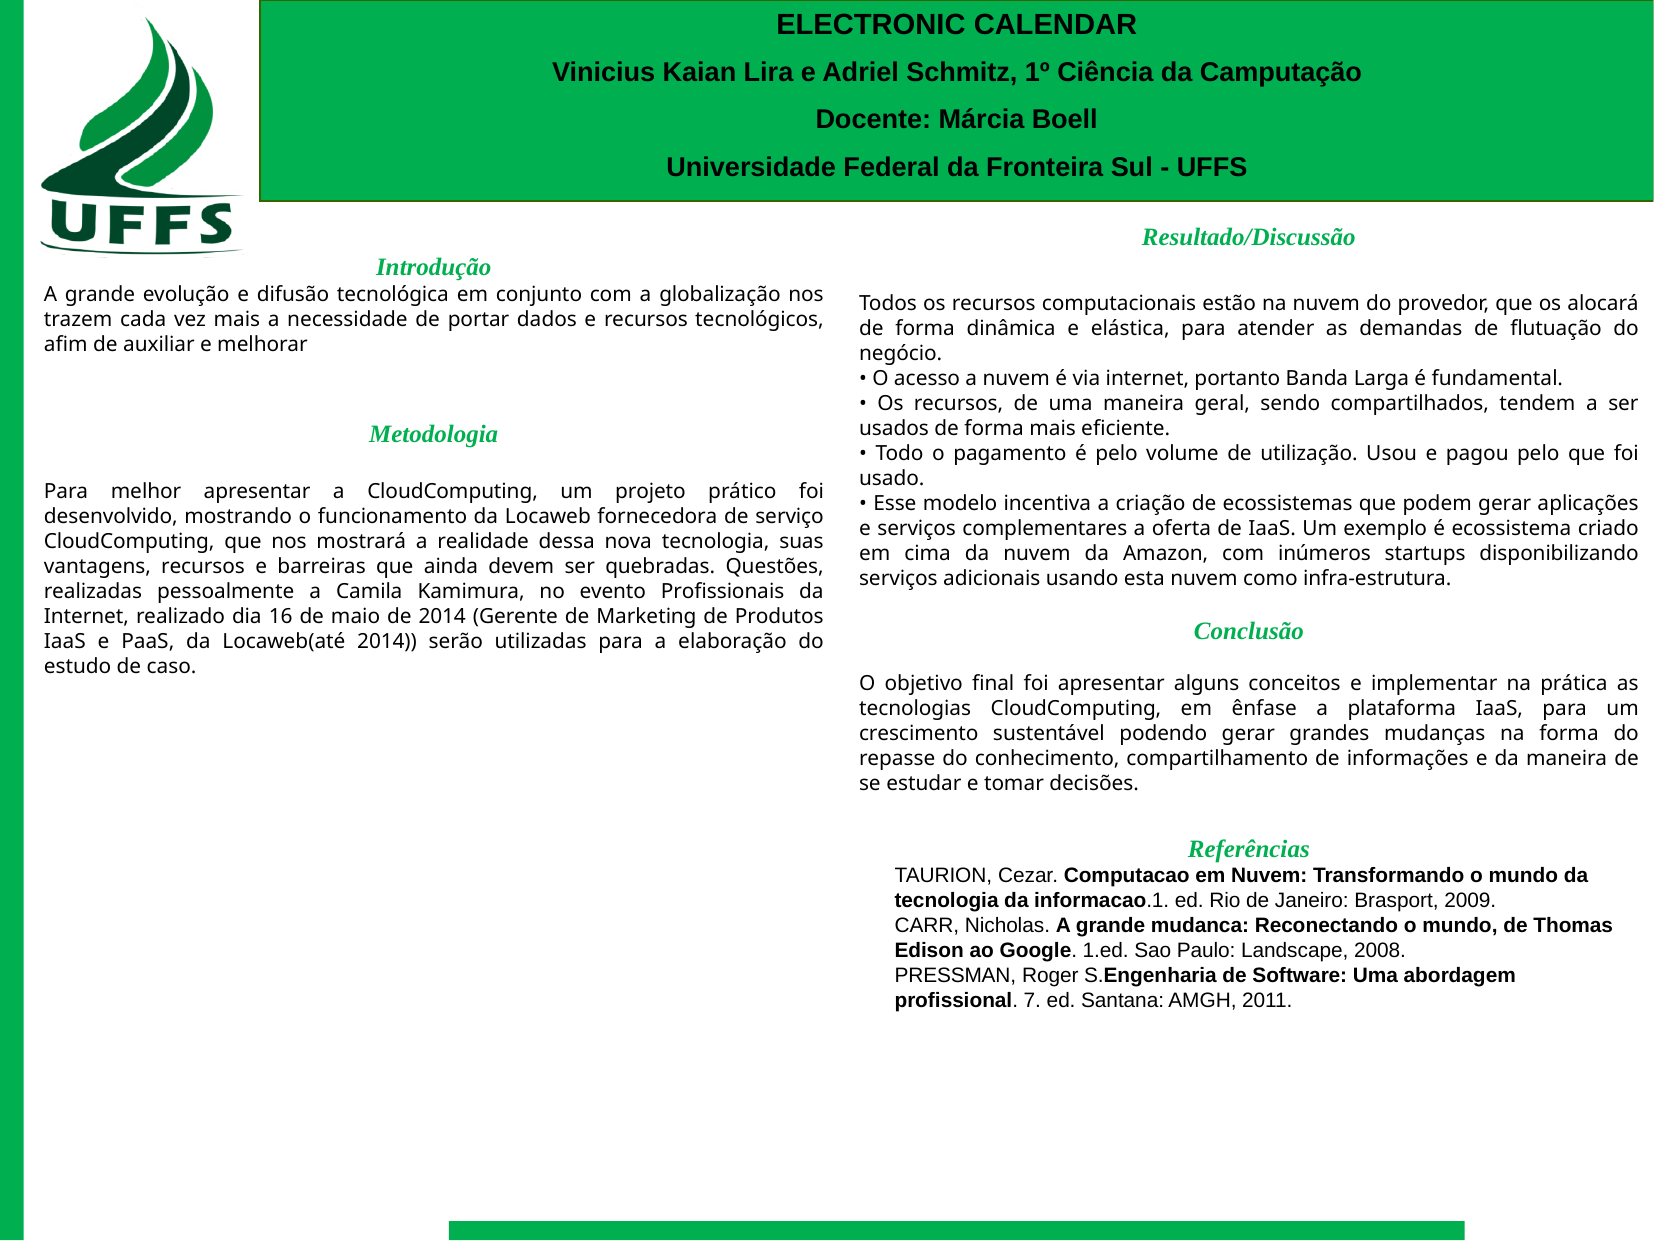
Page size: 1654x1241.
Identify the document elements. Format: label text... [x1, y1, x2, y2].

list [0, 0, 24, 1241]
text_box ELECTRONIC CALENDAR Vinicius Kaian Lira e Adriel Schmitz, 1º Ciência da Camputação Docente: Márcia Boell Universidade Federal da Fronteira Sul - UFFS [259, 0, 1654, 201]
text_box [448, 1221, 1465, 1241]
picture [35, 0, 249, 212]
text_box Introdução A grande evolução e difusão tecnológica em conjunto com a globalização nos trazem cada vez mais a necessidade de portar dados e recursos tecnológicos, afim de auxiliar e melhorar Metodologia Para melhor apresentar a CloudComputing, um projeto prático foi desenvolvido, mostrando o funcionamento da Locaweb fornecedora de serviço CloudComputing, que nos mostrará a realidade dessa nova tecnologia, suas vantagens, recursos e barreiras que ainda devem ser quebradas. Questões, realizadas pessoalmente a Camila Kamimura, no evento Profissionais da Internet, realizado dia 16 de maio de 2014 (Gerente de Marketing de Produtos IaaS e PaaS, da Locaweb(até 2014)) serão utilizadas para a elaboração do estudo de caso. [29, 212, 839, 888]
text_box Resultado/Discussão Todos os recursos computacionais estão na nuvem do provedor, que os alocará de forma dinâmica e elástica, para atender as demandas de flutuação do negócio. • O acesso a nuvem é via internet, portanto Banda Larga é fundamental. • Os recursos, de uma maneira geral, sendo compartilhados, tendem a ser usados de forma mais eficiente. • Todo o pagamento é pelo volume de utilização. Usou e pagou pelo que foi usado. • Esse modelo incentiva a criação de ecossistemas que podem gerar aplicações e serviços complementares a oferta de IaaS. Um exemplo é ecossistema criado em cima da nuvem da Amazon, com inúmeros startups disponibilizando serviços adicionais usando esta nuvem como infra-estrutura. Conclusão O objetivo final foi apresentar alguns conceitos e implementar na prática as tecnologias CloudComputing, em ênfase a plataforma IaaS, para um crescimento sustentável podendo gerar grandes mudanças na forma do repasse do conhecimento, compartilhamento de informações e da maneira de se estudar e tomar decisões. Referências TAURION, Cezar. Computacao em Nuvem: Transformando o mundo da tecnologia da informacao.1. ed. Rio de Janeiro: Brasport, 2009. CARR, Nicholas. A grande mudanca: Reconectando o mundo, de Thomas Edison ao Google. 1.ed. Sao Paulo: Landscape, 2008. PRESSMAN, Roger S.Engenharia de Software: Uma abordagem profissional. 7. ed. Santana: AMGH, 2011. [844, 212, 1654, 1195]
